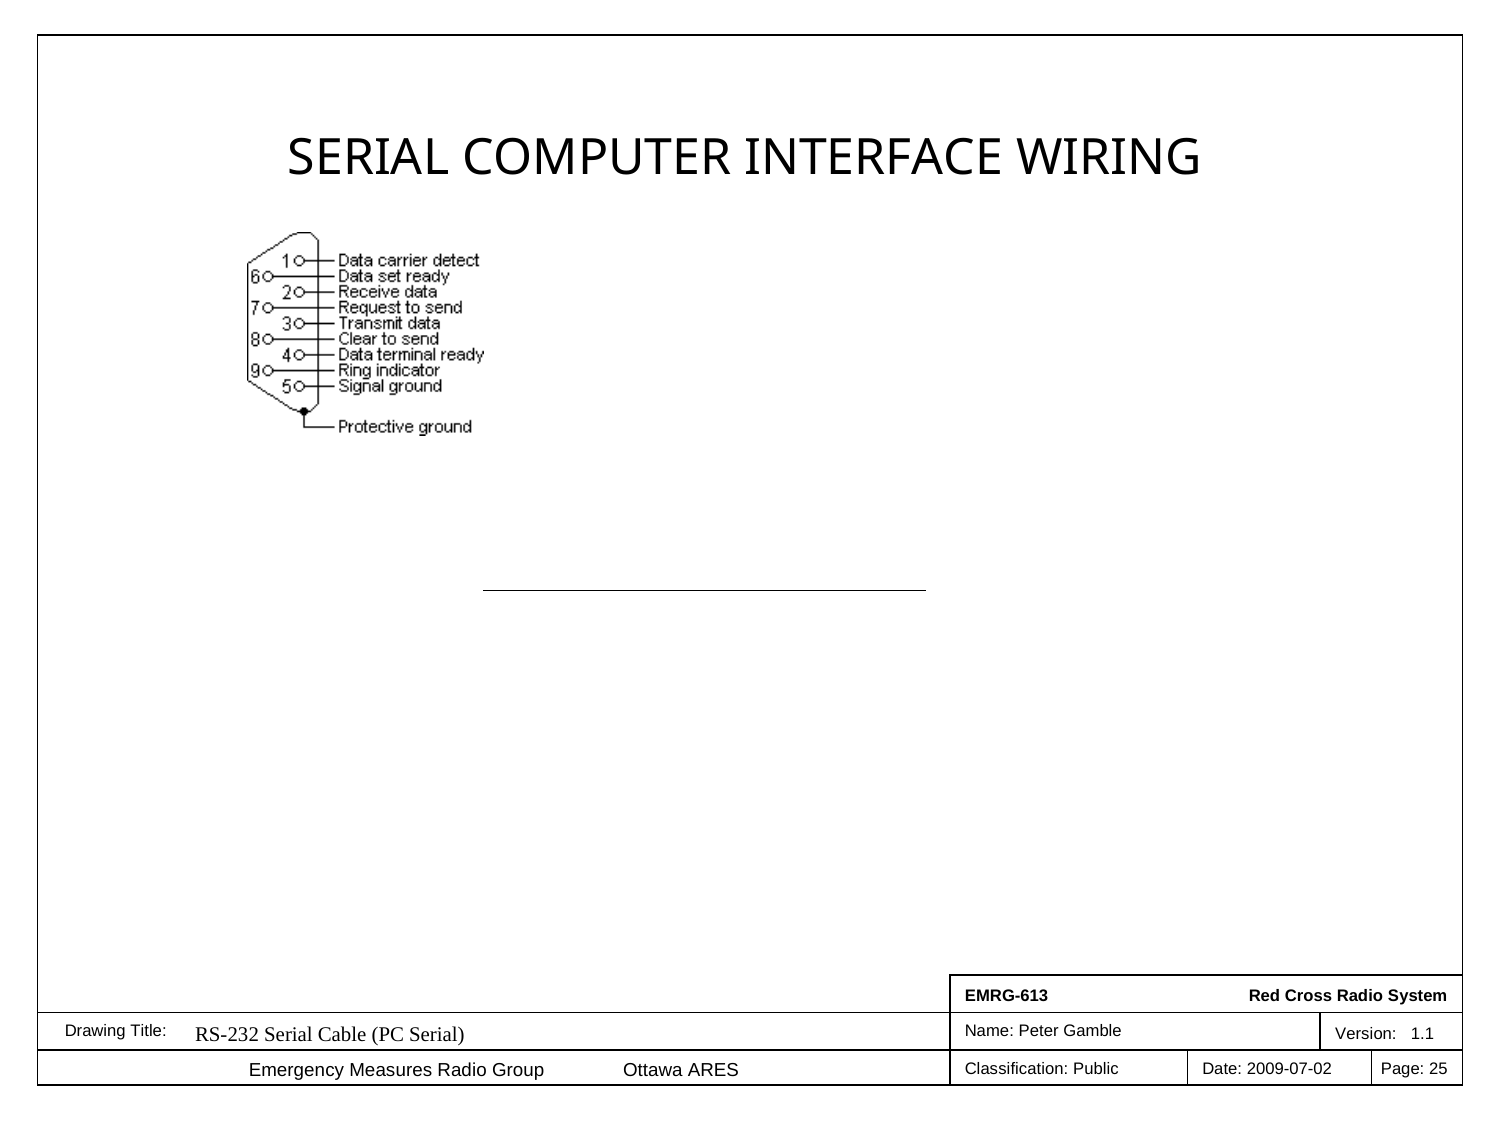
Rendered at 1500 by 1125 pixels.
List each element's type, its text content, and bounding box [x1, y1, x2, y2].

text_box SERIAL COMPUTER INTERFACE WIRING [273, 117, 1218, 193]
picture [247, 232, 484, 436]
text_box Page: <number> [1362, 1049, 1463, 1086]
text_box RS-232 Serial Cable (PC Serial) [180, 1012, 480, 1053]
text_box Emergency Measures Radio Group Ottawa ARES [50, 1049, 938, 1086]
